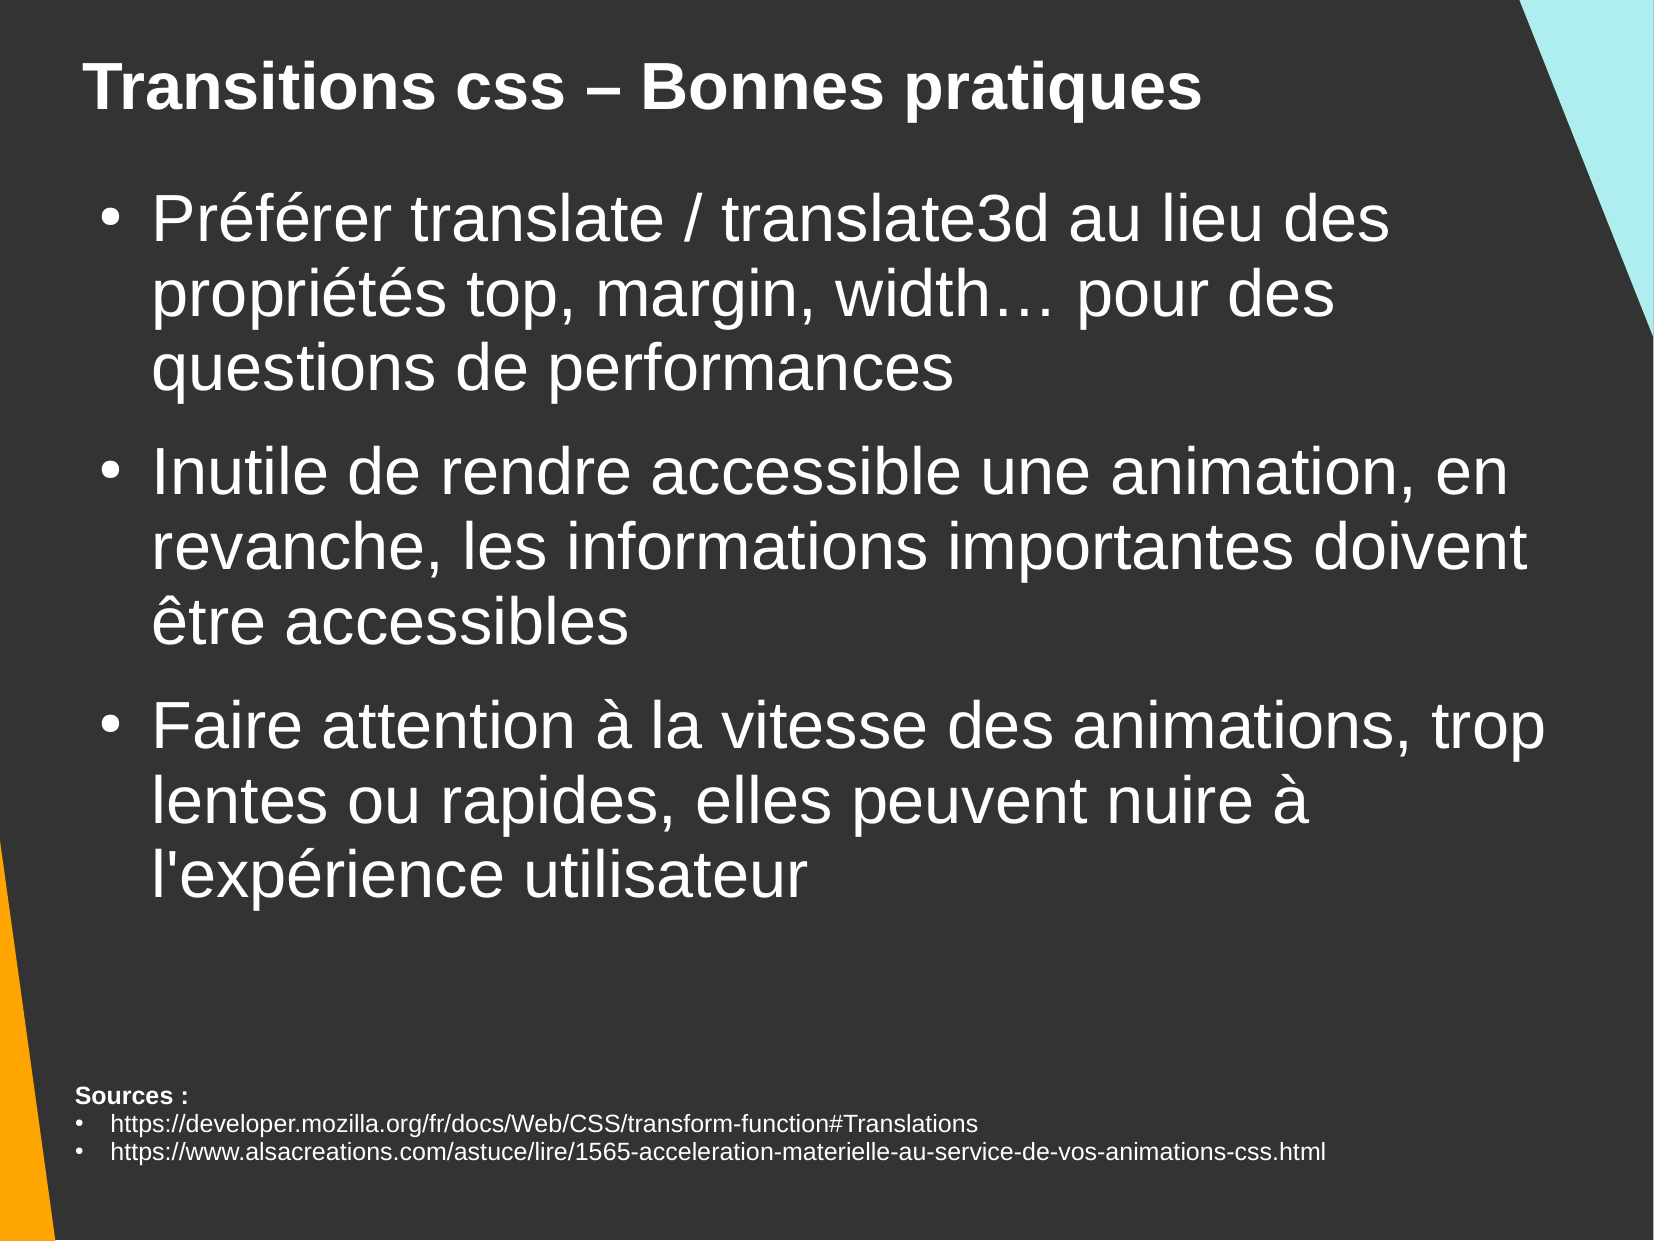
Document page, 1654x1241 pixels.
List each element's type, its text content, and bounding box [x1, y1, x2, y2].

text_box [1519, 0, 1654, 339]
list Préférer translate / translate3d au lieu des propriétés top, margin, width… pour des questions de performances Inutile de rendre accessible une animation, en revanche, les informations importantes doivent être accessibles Faire attention à la vitesse des animations, trop lentes ou rapides, elles peuvent nuire à l'expérience utilisateur [80, 180, 1630, 1028]
text_box Sources : https://developer.mozilla.org/fr/docs/Web/CSS/transform-function#Translations https://www.alsacreations.com/astuce/lire/1565-acceleration-materielle-au-service-de-vos-animations-css.html [60, 1074, 1546, 1217]
title Transitions css – Bonnes pratiques [82, 49, 1571, 152]
text_box [0, 840, 56, 1241]
